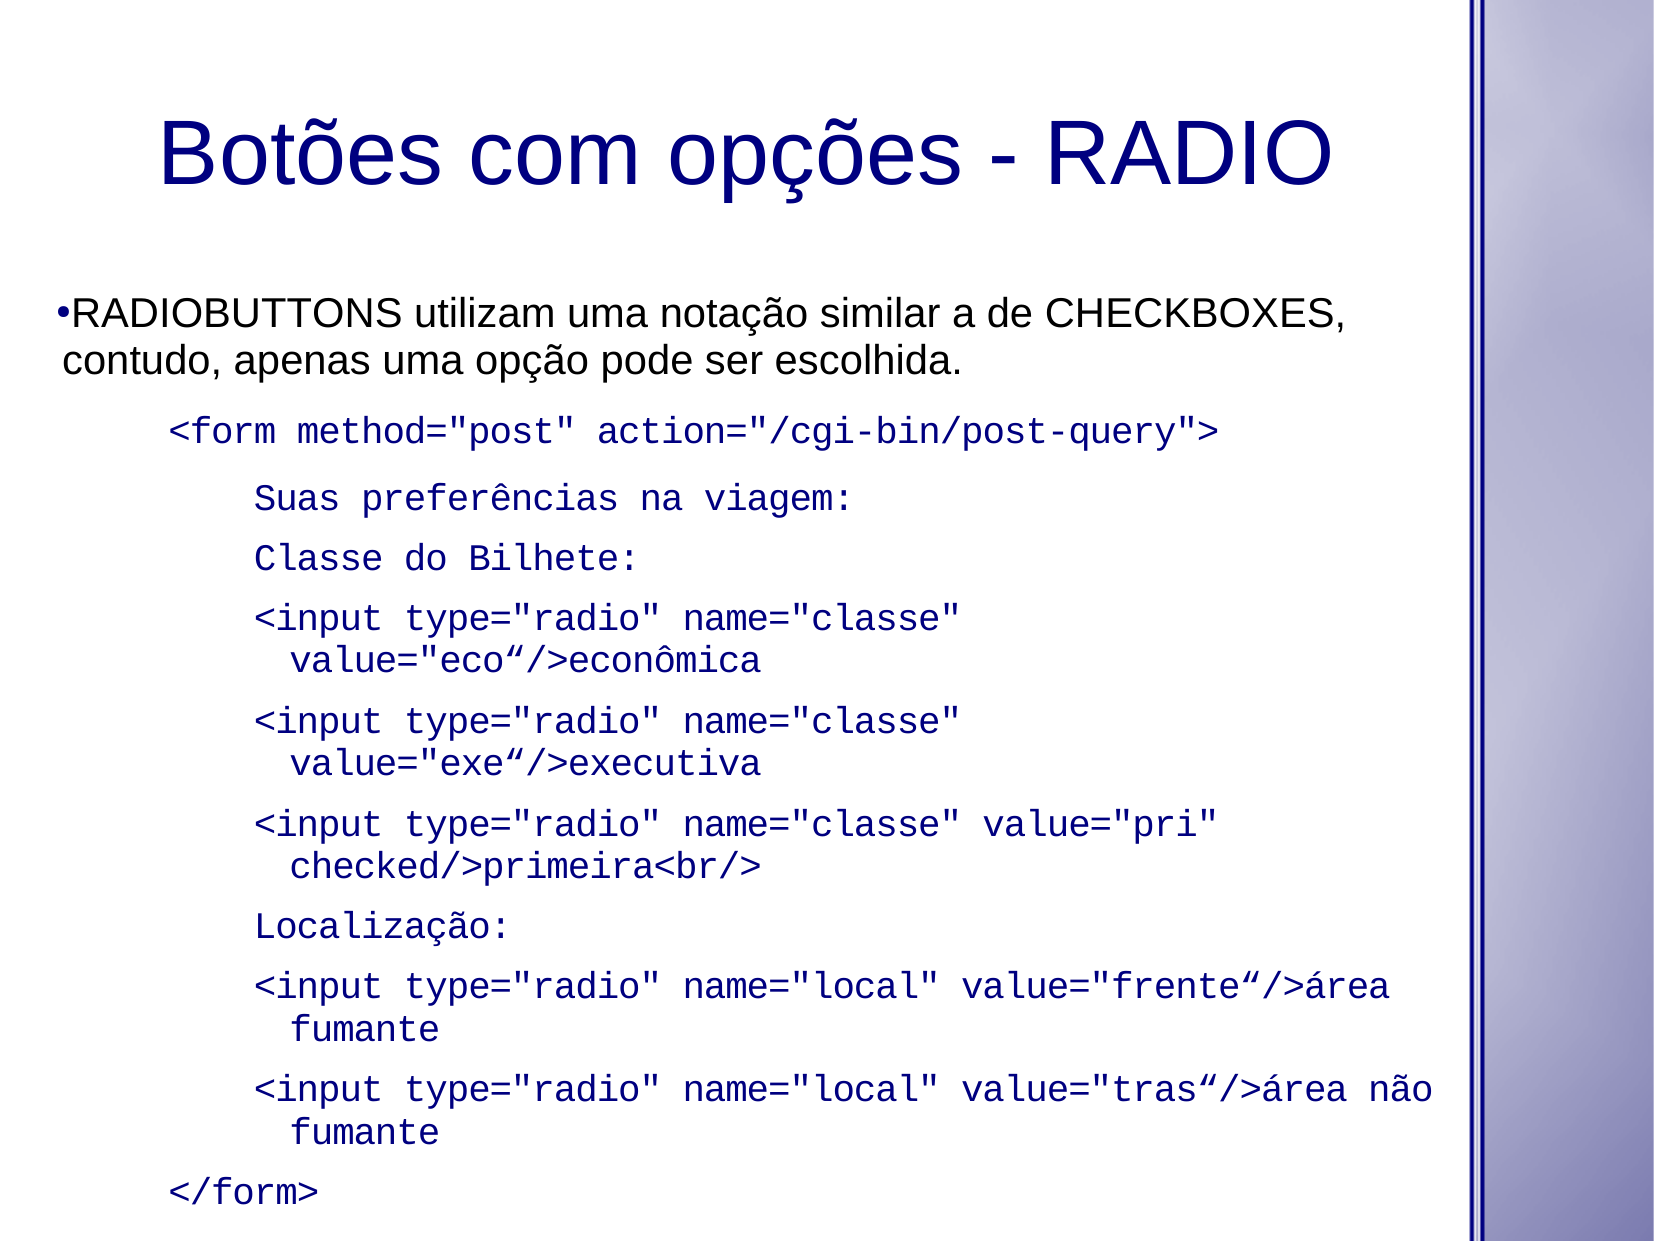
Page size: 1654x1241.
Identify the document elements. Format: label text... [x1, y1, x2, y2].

list RADIOBUTTONS utilizam uma notação similar a de CHECKBOXES, contudo, apenas uma opção pode ser escolhida. <form method="post" action="/cgi-bin/post-query"> Suas preferências na viagem: Classe do Bilhete: <input type="radio" name="classe" value="eco“/>econômica <input type="radio" name="classe" value="exe“/>executiva <input type="radio" name="classe" value="pri" checked/>primeira<br/> Localização: <input type="radio" name="local" value="frente“/>área fumante <input type="radio" name="local" value="tras“/>área não fumante </form> [47, 290, 1447, 1216]
picture [0, 0, 1654, 1241]
title Botões com opções - RADIO [47, 49, 1447, 257]
